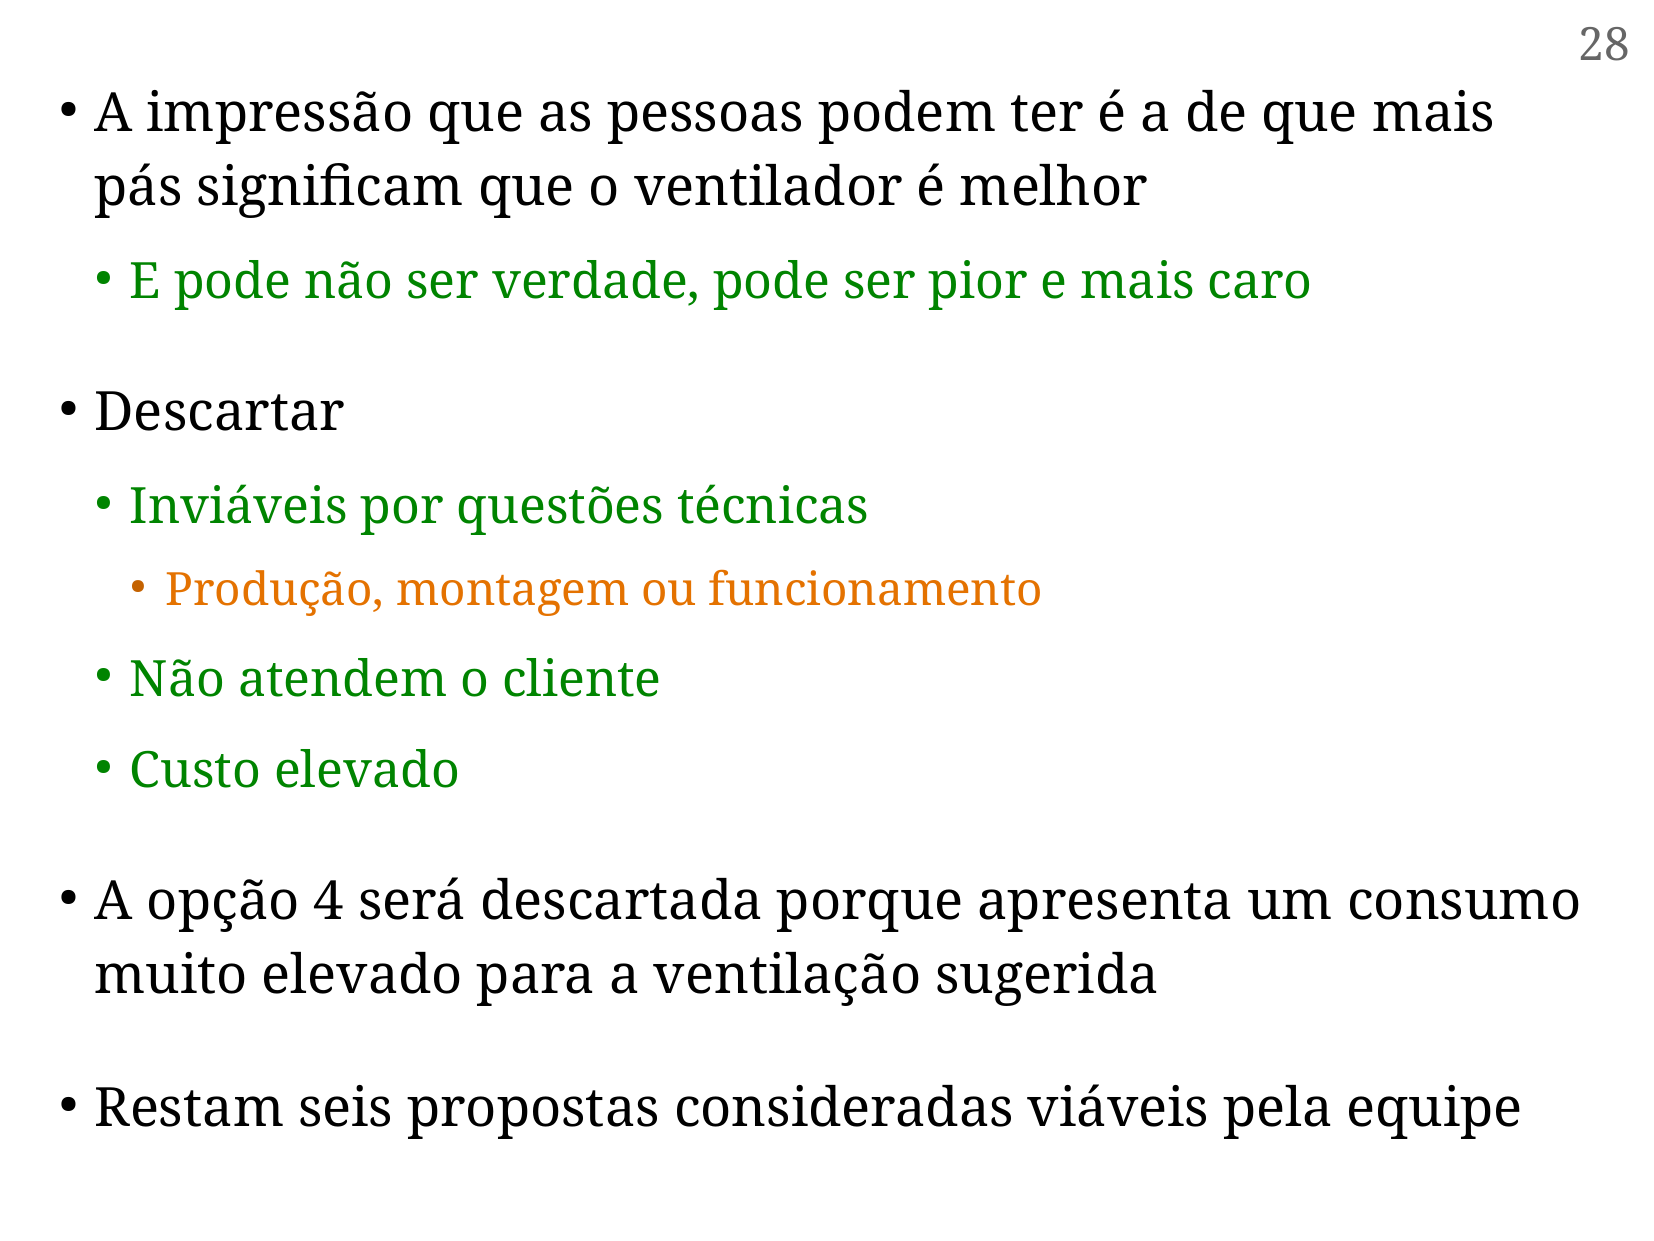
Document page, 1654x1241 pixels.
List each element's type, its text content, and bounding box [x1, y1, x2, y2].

list A impressão que as pessoas podem ter é a de que mais pás significam que o ventilador é melhor E pode não ser verdade, pode ser pior e mais caro Descartar Inviáveis por questões técnicas Produção, montagem ou funcionamento Não atendem o cliente Custo elevado A opção 4 será descartada porque apresenta um consumo muito elevado para a ventilação sugerida Restam seis propostas consideradas viáveis pela equipe [59, 73, 1595, 1211]
